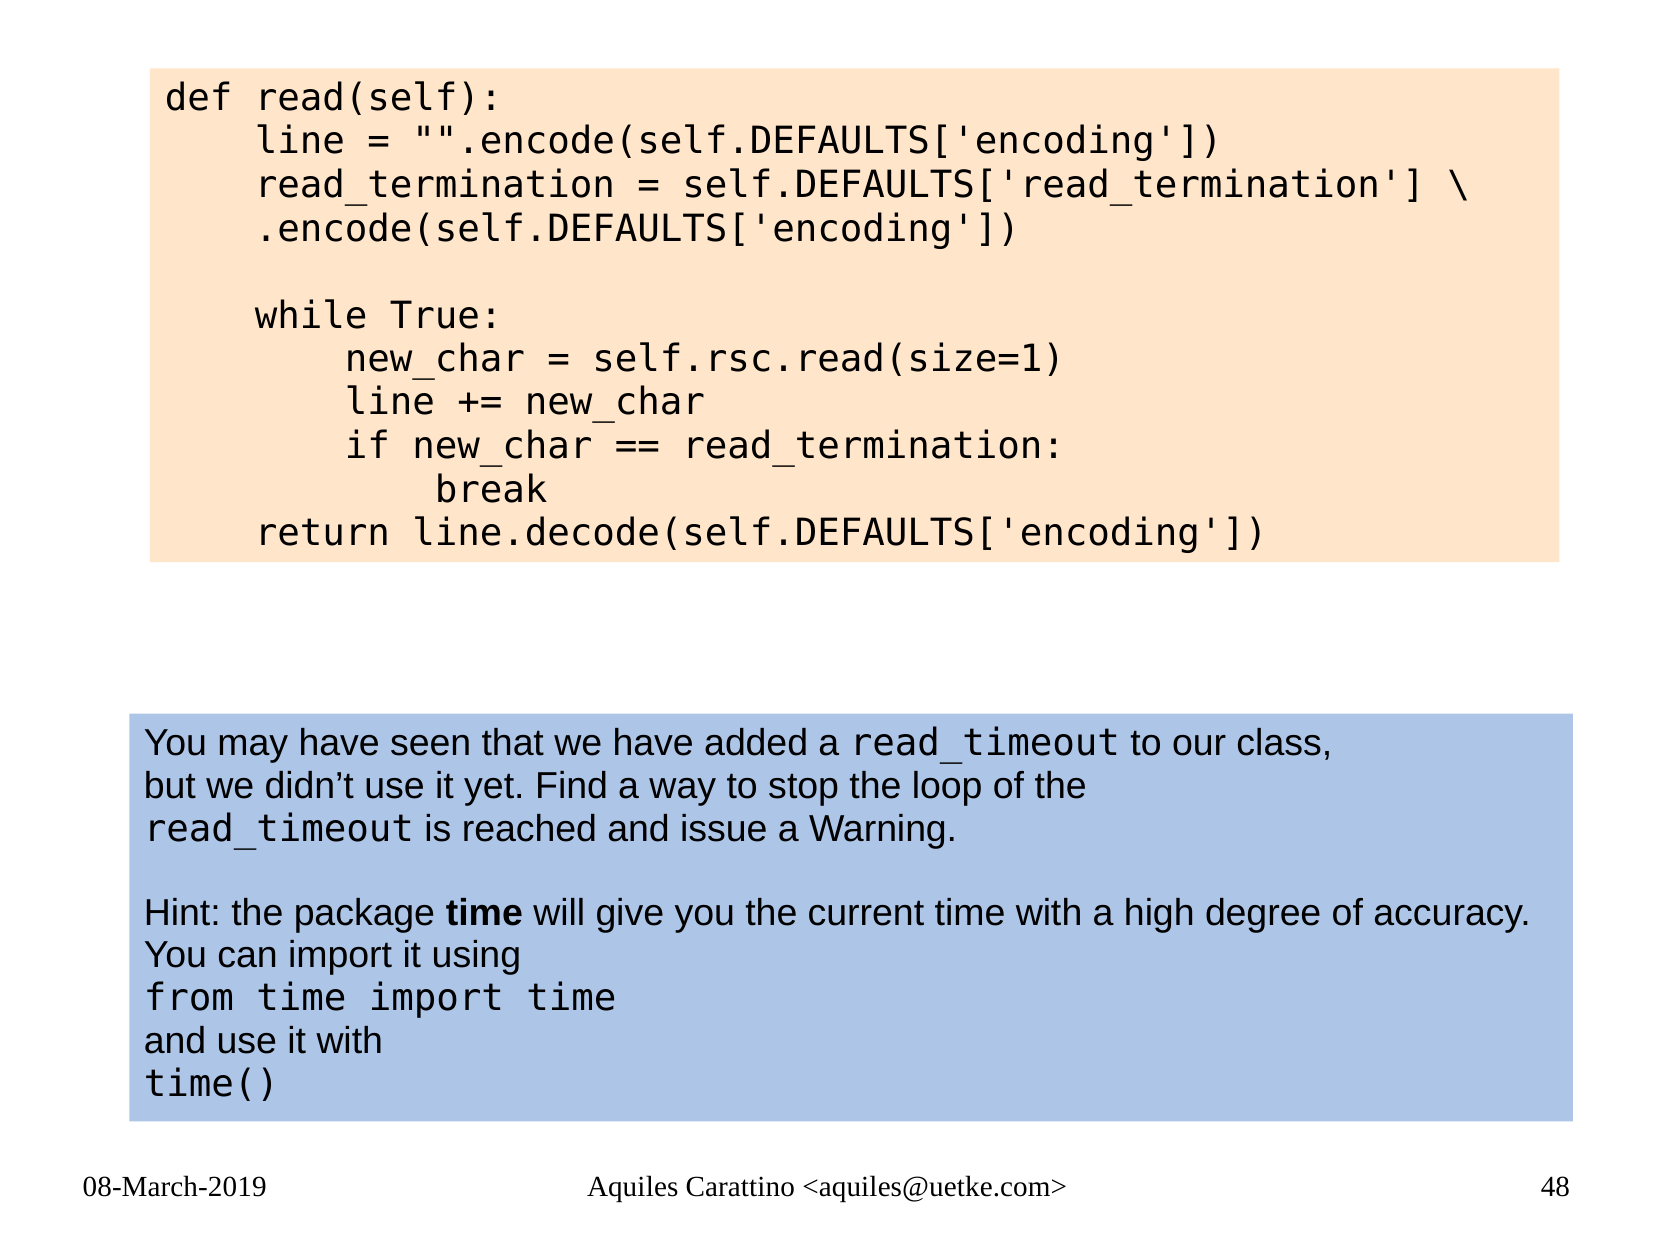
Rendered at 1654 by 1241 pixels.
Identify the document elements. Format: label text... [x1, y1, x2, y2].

text_box You may have seen that we have added a read_timeout to our class, but we didn’t use it yet. Find a way to stop the loop of the read_timeout is reached and issue a Warning. Hint: the package time will give you the current time with a high degree of accuracy. You can import it using from time import time and use it with time() [129, 713, 1573, 1122]
text_box def read(self): line = "".encode(self.DEFAULTS['encoding']) read_termination = self.DEFAULTS['read_termination'] \ .encode(self.DEFAULTS['encoding']) while True: new_char = self.rsc.read(size=1) line += new_char if new_char == read_termination: break return line.decode(self.DEFAULTS['encoding']) [149, 68, 1560, 563]
